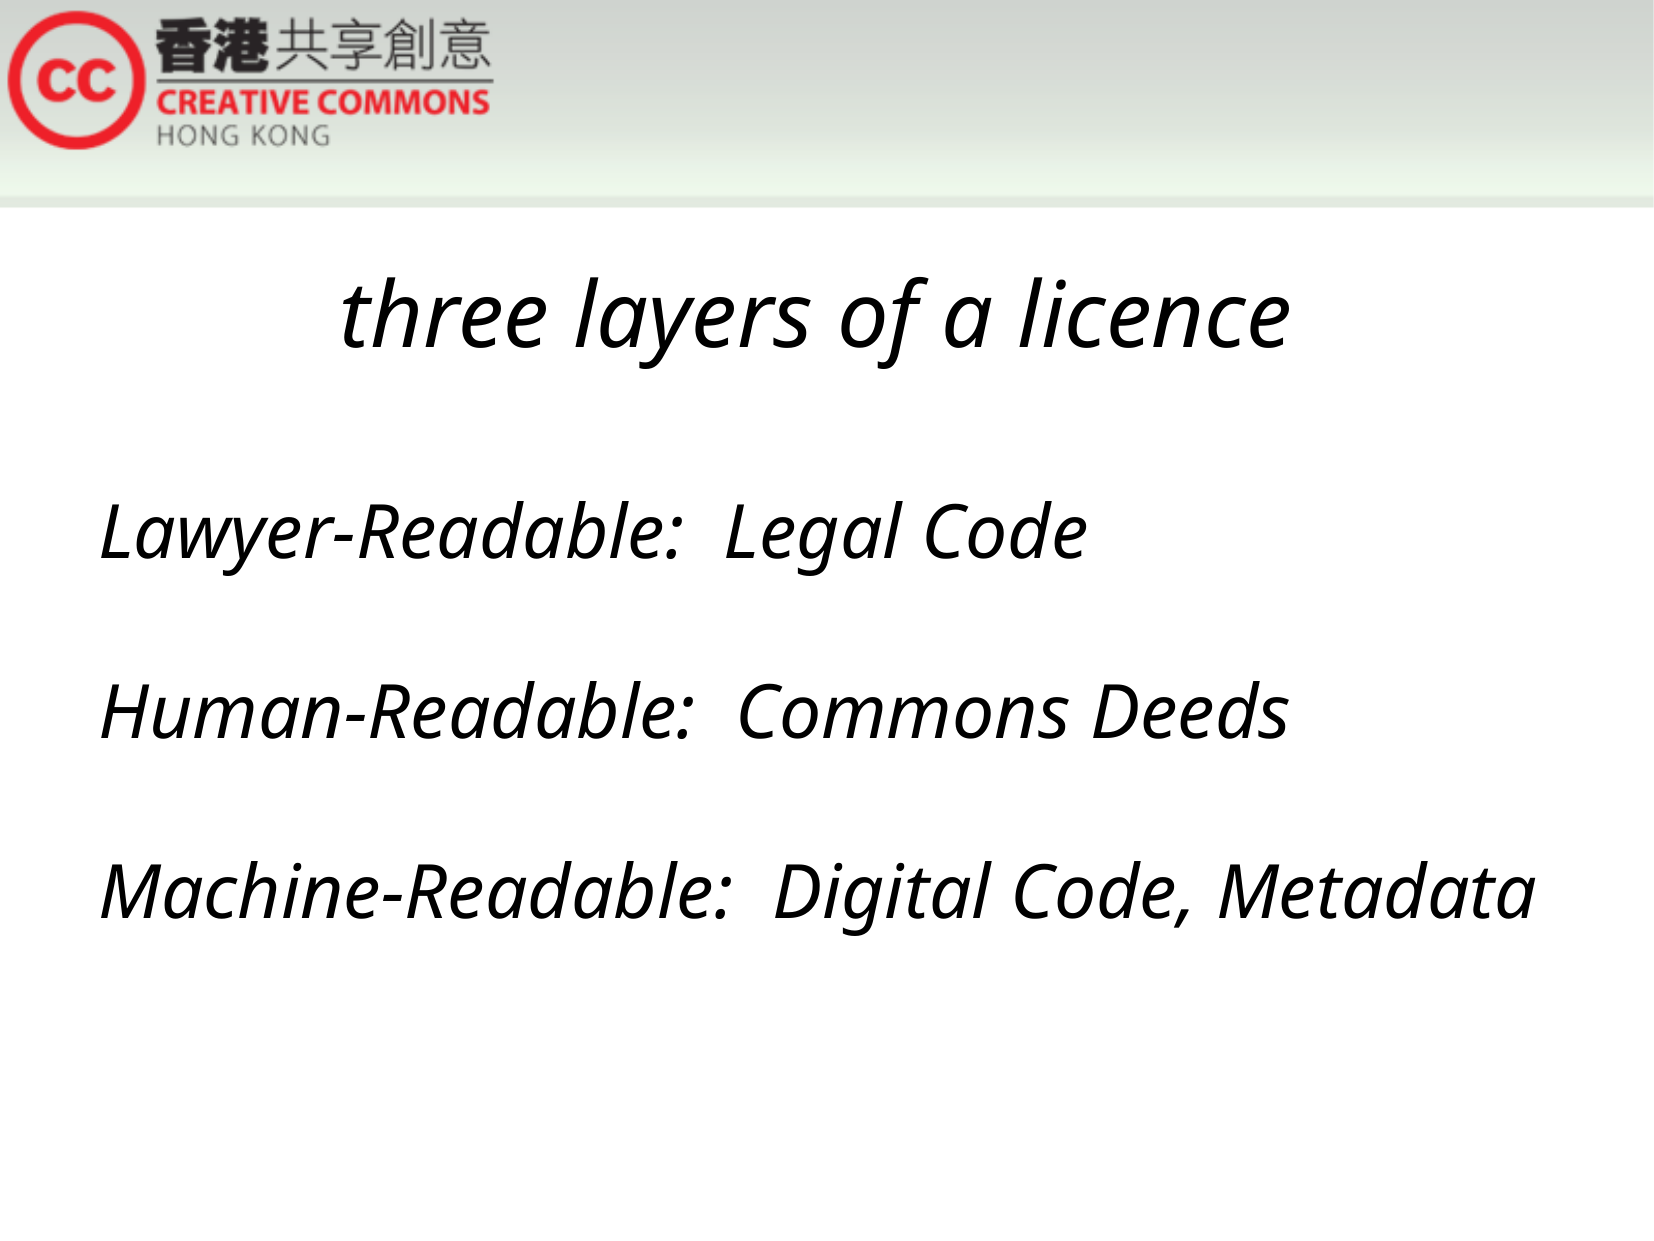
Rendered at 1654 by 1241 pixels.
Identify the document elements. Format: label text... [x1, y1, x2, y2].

picture [0, 0, 1654, 1241]
text_box Lawyer-Readable: Legal Code Human-Readable: Commons Deeds Machine-Readable: Digital Code, Metadata [83, 475, 1554, 1122]
text_box three layers of a licence [113, 207, 1520, 415]
